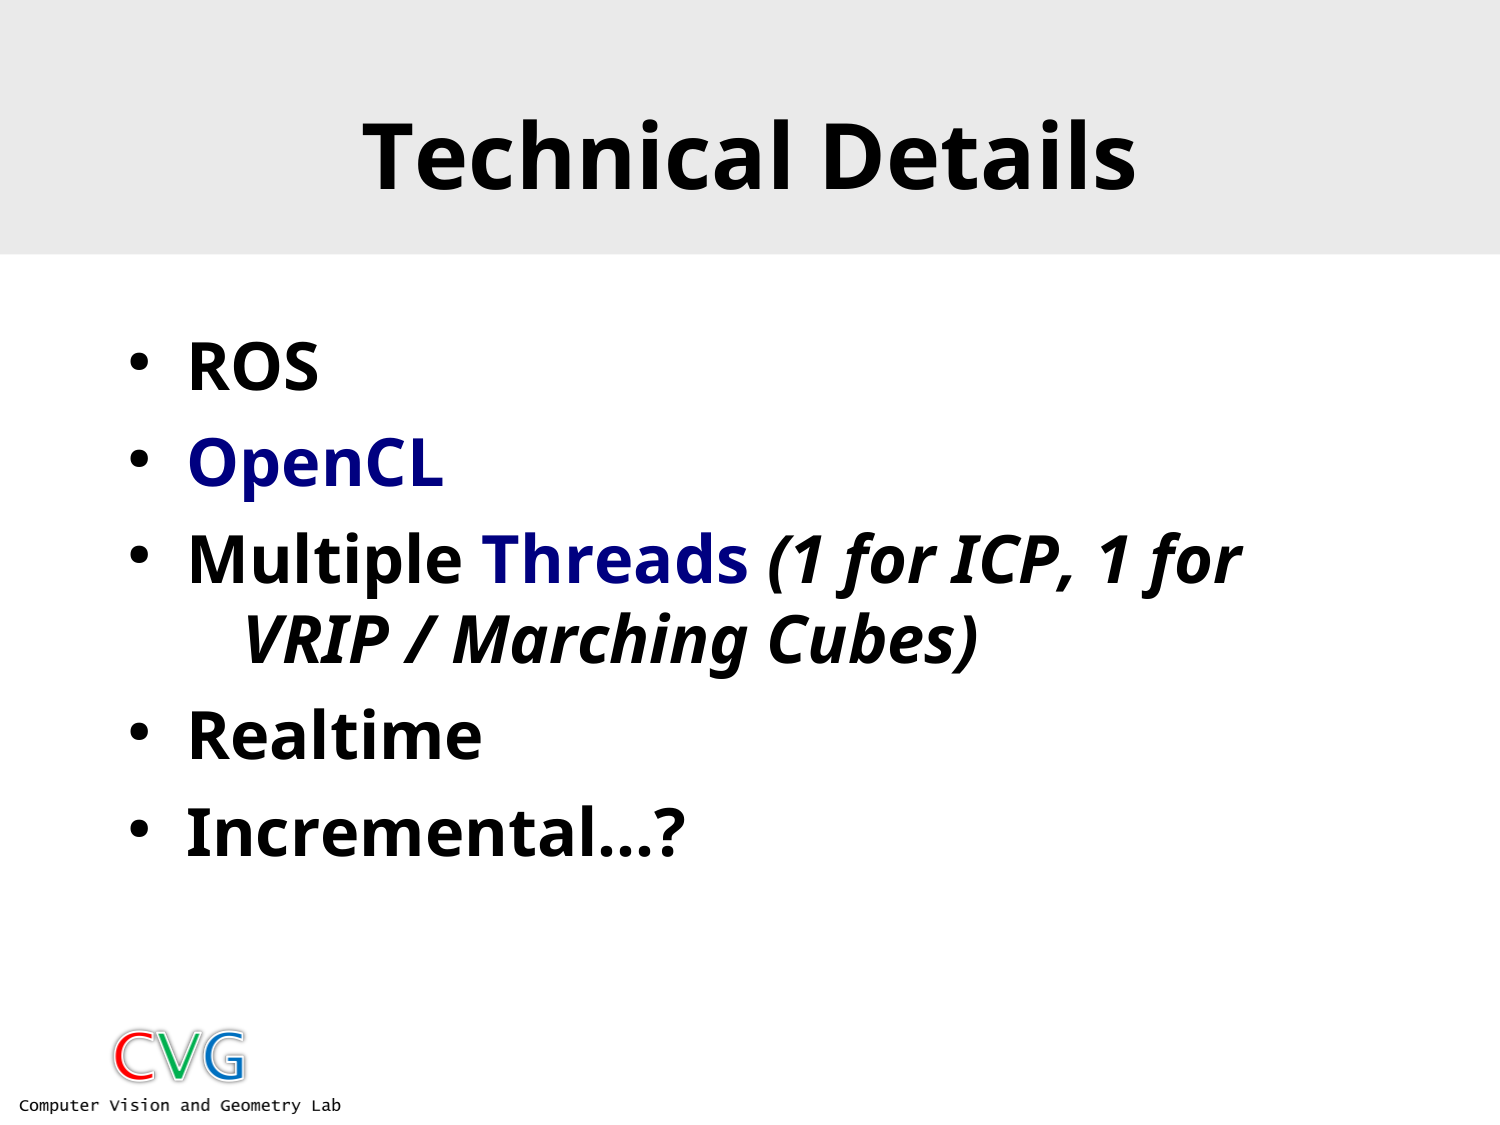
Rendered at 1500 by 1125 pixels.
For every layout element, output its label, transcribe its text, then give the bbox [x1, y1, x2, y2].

title Technical Details [114, 35, 1386, 271]
list ROS OpenCL Multiple Threads (1 for ICP, 1 for VRIP / Marching Cubes) Realtime Incremental...? [112, 315, 1388, 1059]
picture [1, 996, 359, 1124]
